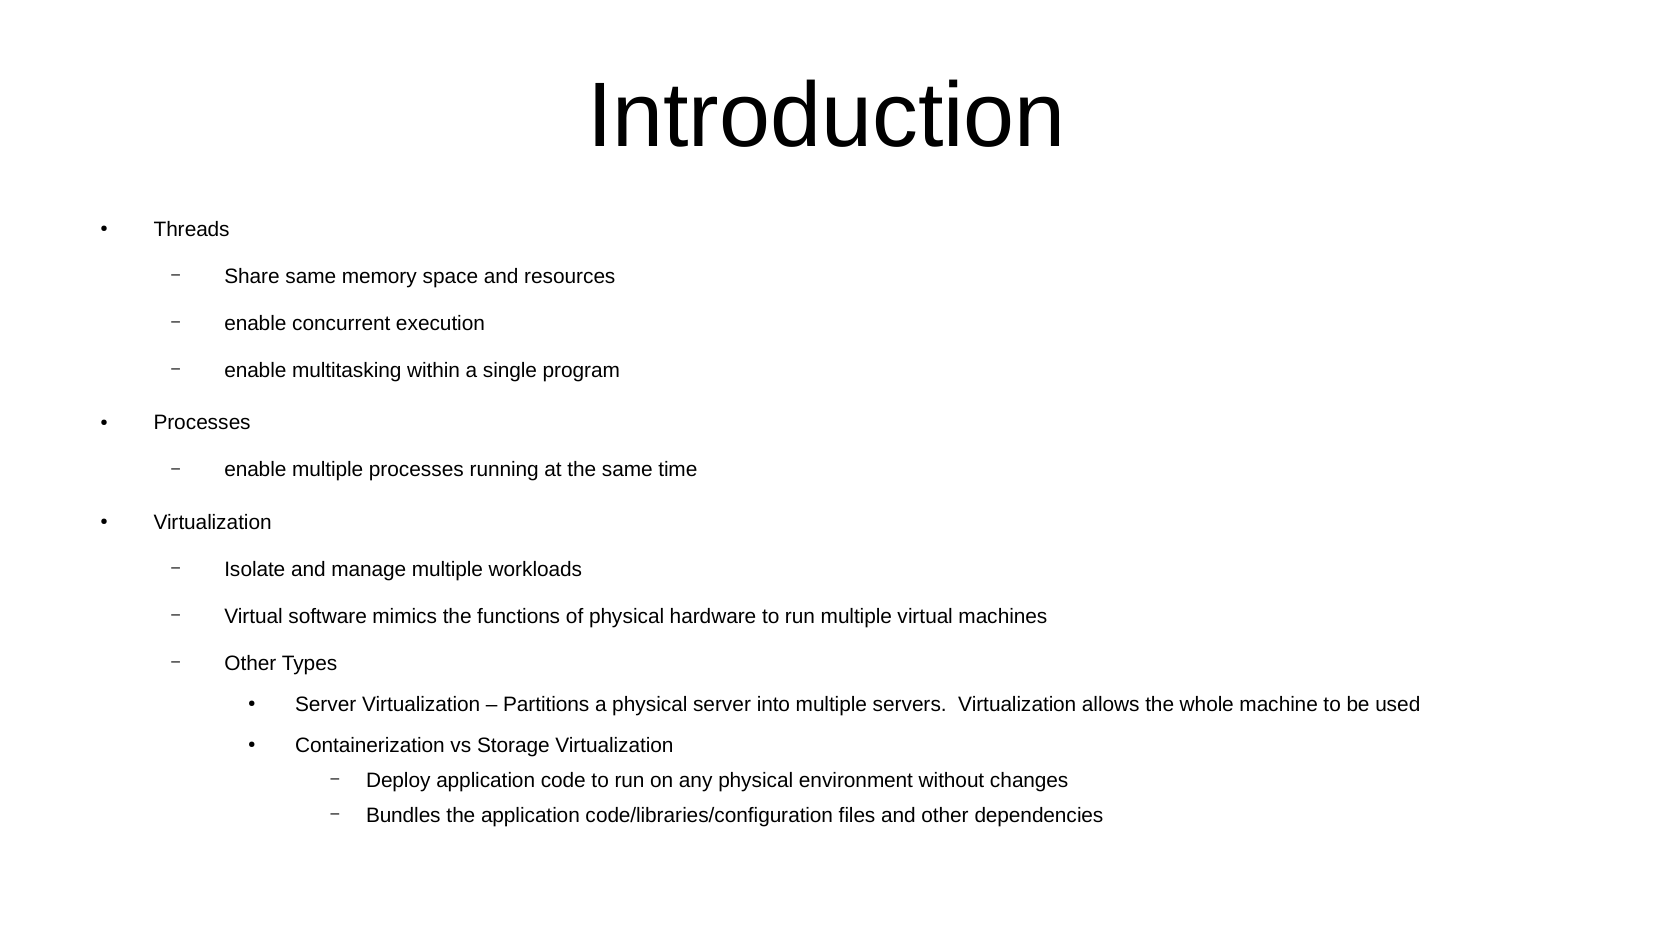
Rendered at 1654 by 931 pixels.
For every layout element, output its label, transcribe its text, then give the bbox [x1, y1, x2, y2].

list Threads Share same memory space and resources enable concurrent execution enable multitasking within a single program Processes enable multiple processes running at the same time Virtualization Isolate and manage multiple workloads Virtual software mimics the functions of physical hardware to run multiple virtual machines Other Types Server Virtualization – Partitions a physical server into multiple servers. Virtualization allows the whole machine to be used Containerization vs Storage Virtualization Deploy application code to run on any physical environment without changes Bundles the application code/libraries/configuration files and other dependencies [82, 217, 1636, 901]
title Introduction [82, 37, 1571, 193]
